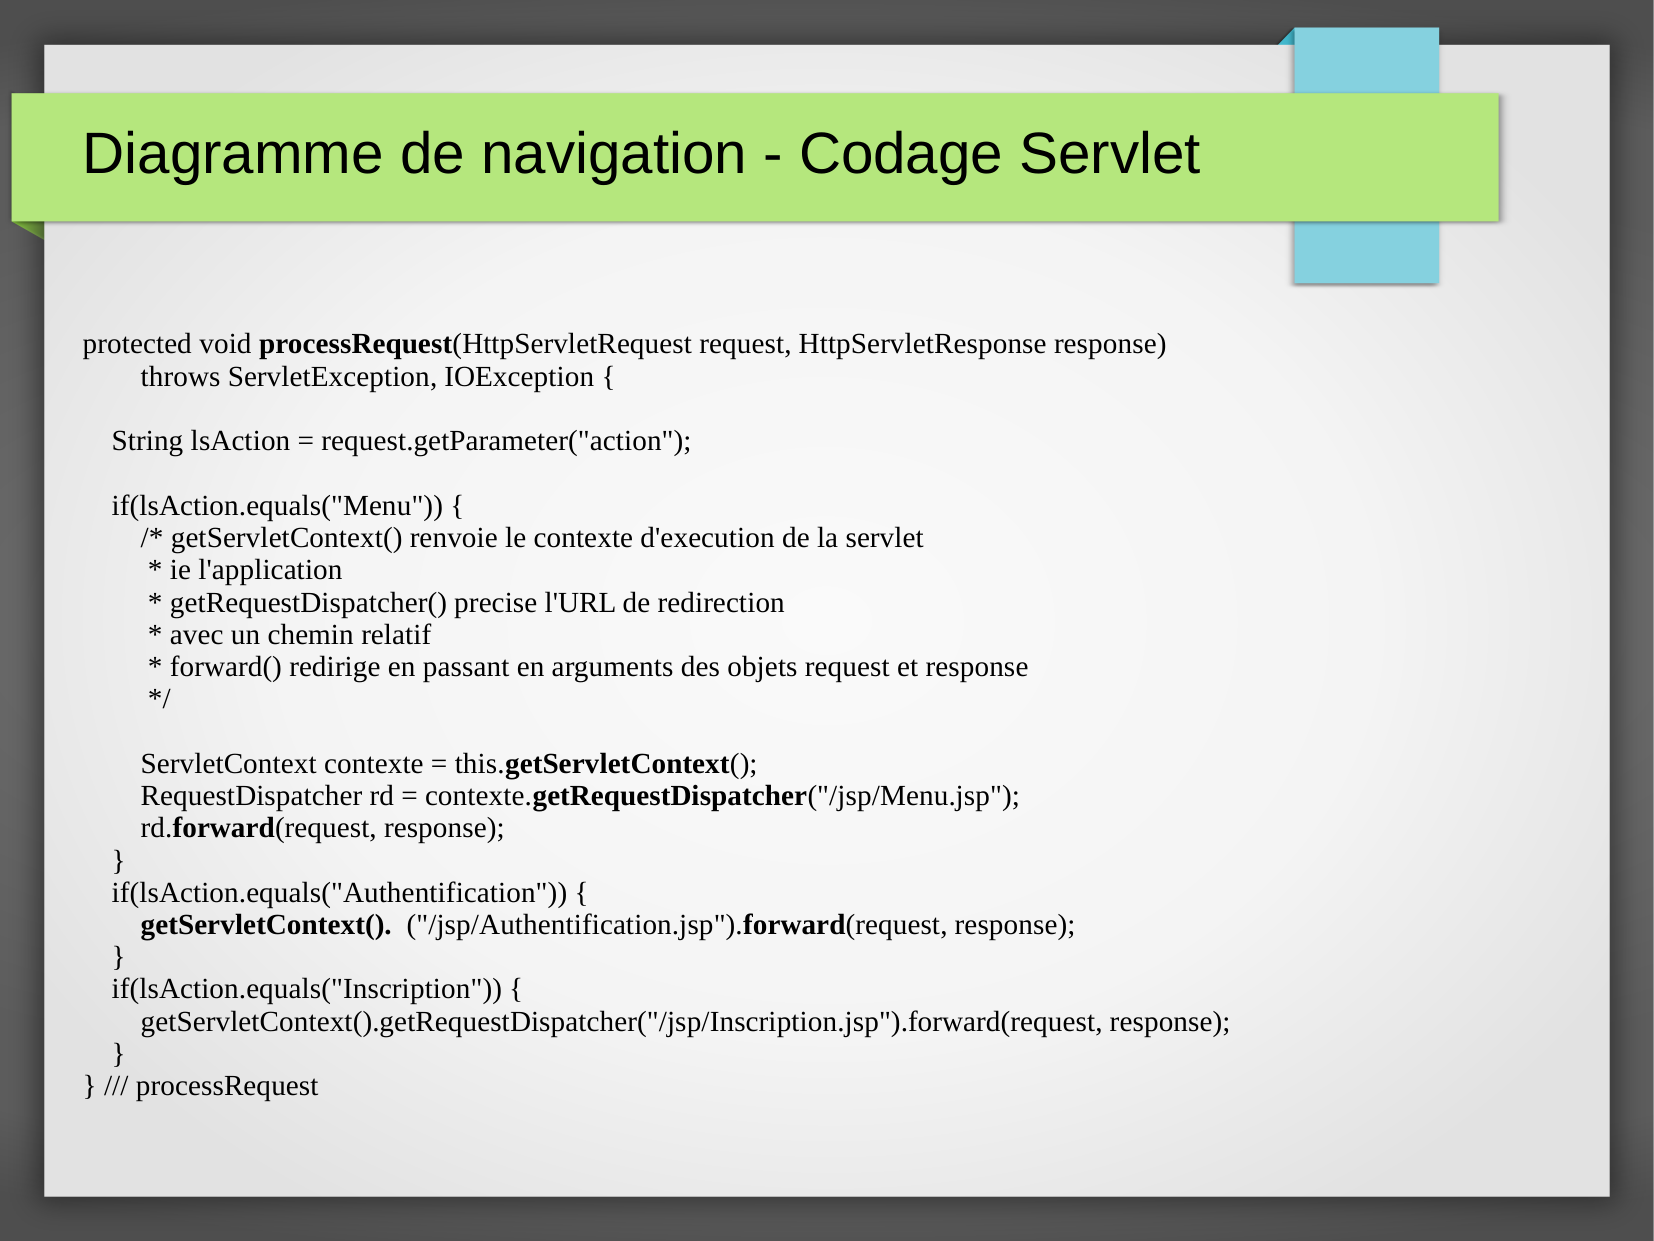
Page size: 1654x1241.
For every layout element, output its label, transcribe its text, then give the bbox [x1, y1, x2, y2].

subtitle protected void processRequest(HttpServletRequest request, HttpServletResponse response) throws ServletException, IOException { String lsAction = request.getParameter("action"); if(lsAction.equals("Menu")) { /* getServletContext() renvoie le contexte d'execution de la servlet * ie l'application * getRequestDispatcher() precise l'URL de redirection * avec un chemin relatif * forward() redirige en passant en arguments des objets request et response */ ServletContext contexte = this.getServletContext(); RequestDispatcher rd = contexte.getRequestDispatcher("/jsp/Menu.jsp"); rd.forward(request, response); } if(lsAction.equals("Authentification")) { getServletContext(). ("/jsp/Authentification.jsp").forward(request, response); } if(lsAction.equals("Inscription")) { getServletContext().getRequestDispatcher("/jsp/Inscription.jsp").forward(request, response); } } /// processRequest [82, 321, 1571, 1142]
picture [0, 0, 1654, 1241]
title Diagramme de navigation - Codage Servlet [82, 94, 1264, 213]
